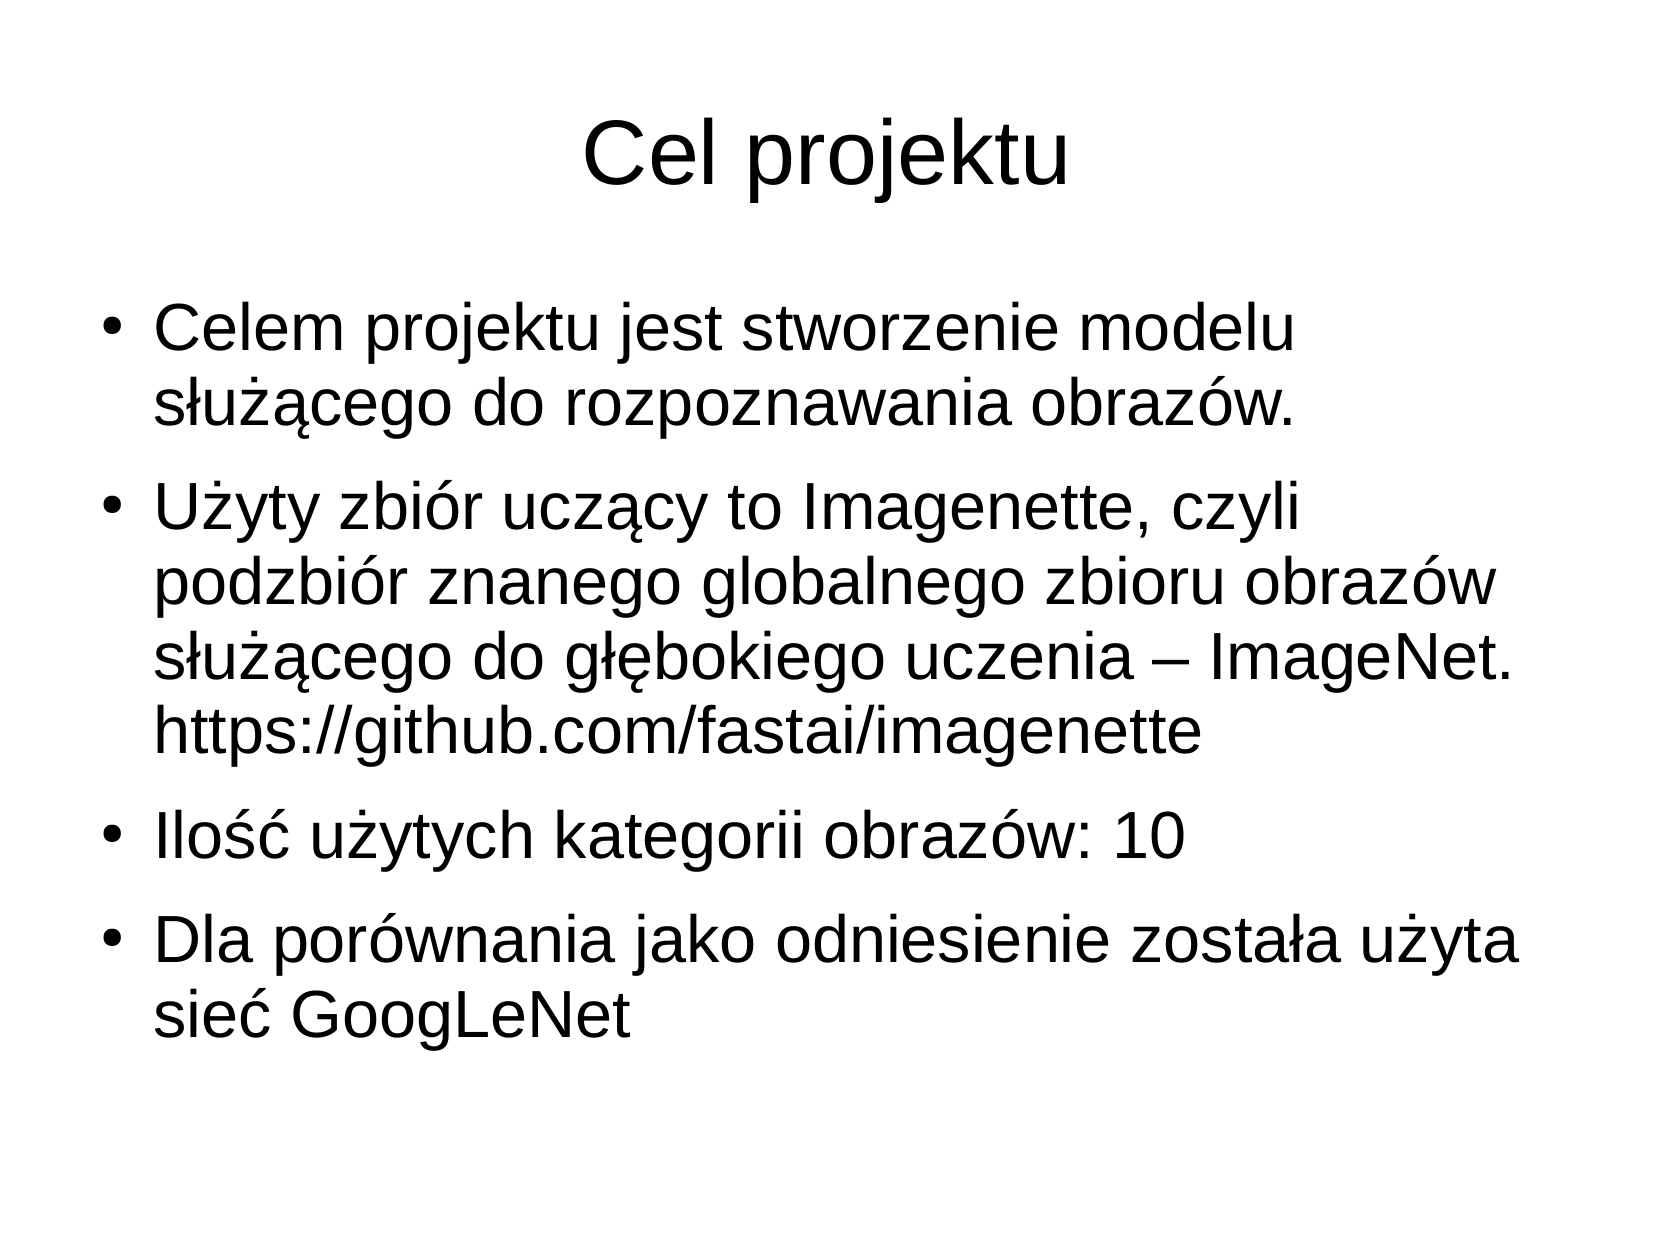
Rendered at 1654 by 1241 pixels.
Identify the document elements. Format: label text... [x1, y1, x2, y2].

list Celem projektu jest stworzenie modelu służącego do rozpoznawania obrazów. Użyty zbiór uczący to Imagenette, czyli podzbiór znanego globalnego zbioru obrazów służącego do głębokiego uczenia – ImageNet. https://github.com/fastai/imagenette Ilość użytych kategorii obrazów: 10 Dla porównania jako odniesienie została użyta sieć GoogLeNet [82, 290, 1571, 1109]
title Cel projektu [82, 49, 1571, 257]
